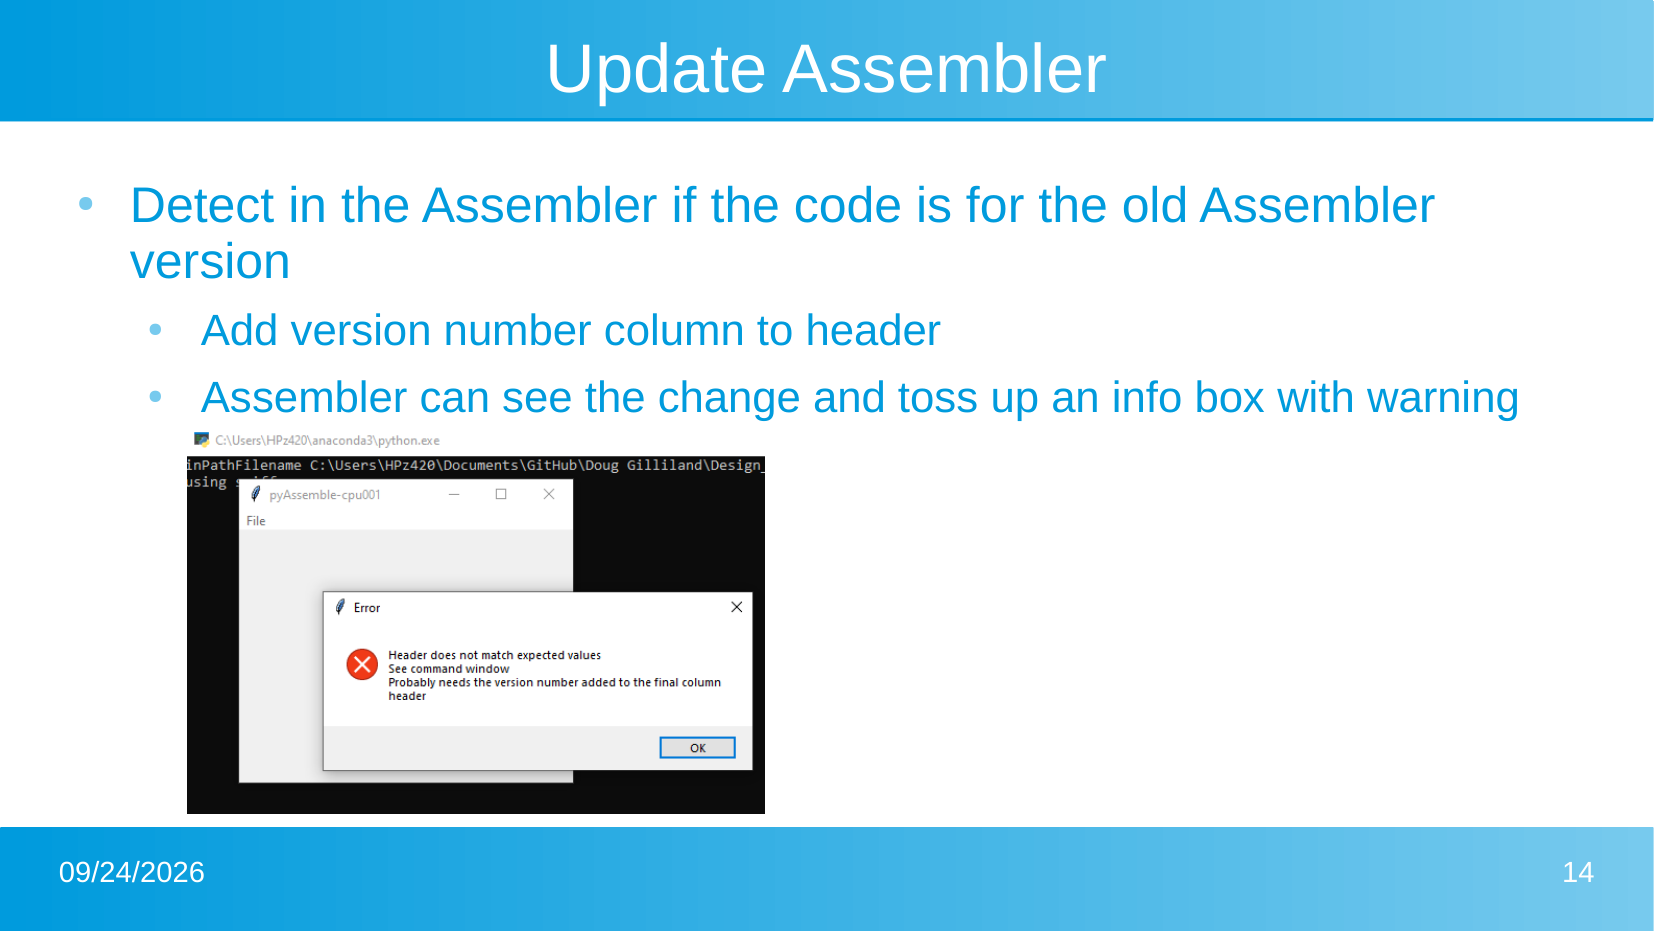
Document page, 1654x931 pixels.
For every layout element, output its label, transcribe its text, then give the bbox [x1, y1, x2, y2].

picture [187, 427, 765, 814]
list Detect in the Assembler if the code is for the old Assembler version Add version number column to header Assembler can see the change and toss up an info box with warning [59, 177, 1595, 768]
title Update Assembler [59, 29, 1595, 108]
